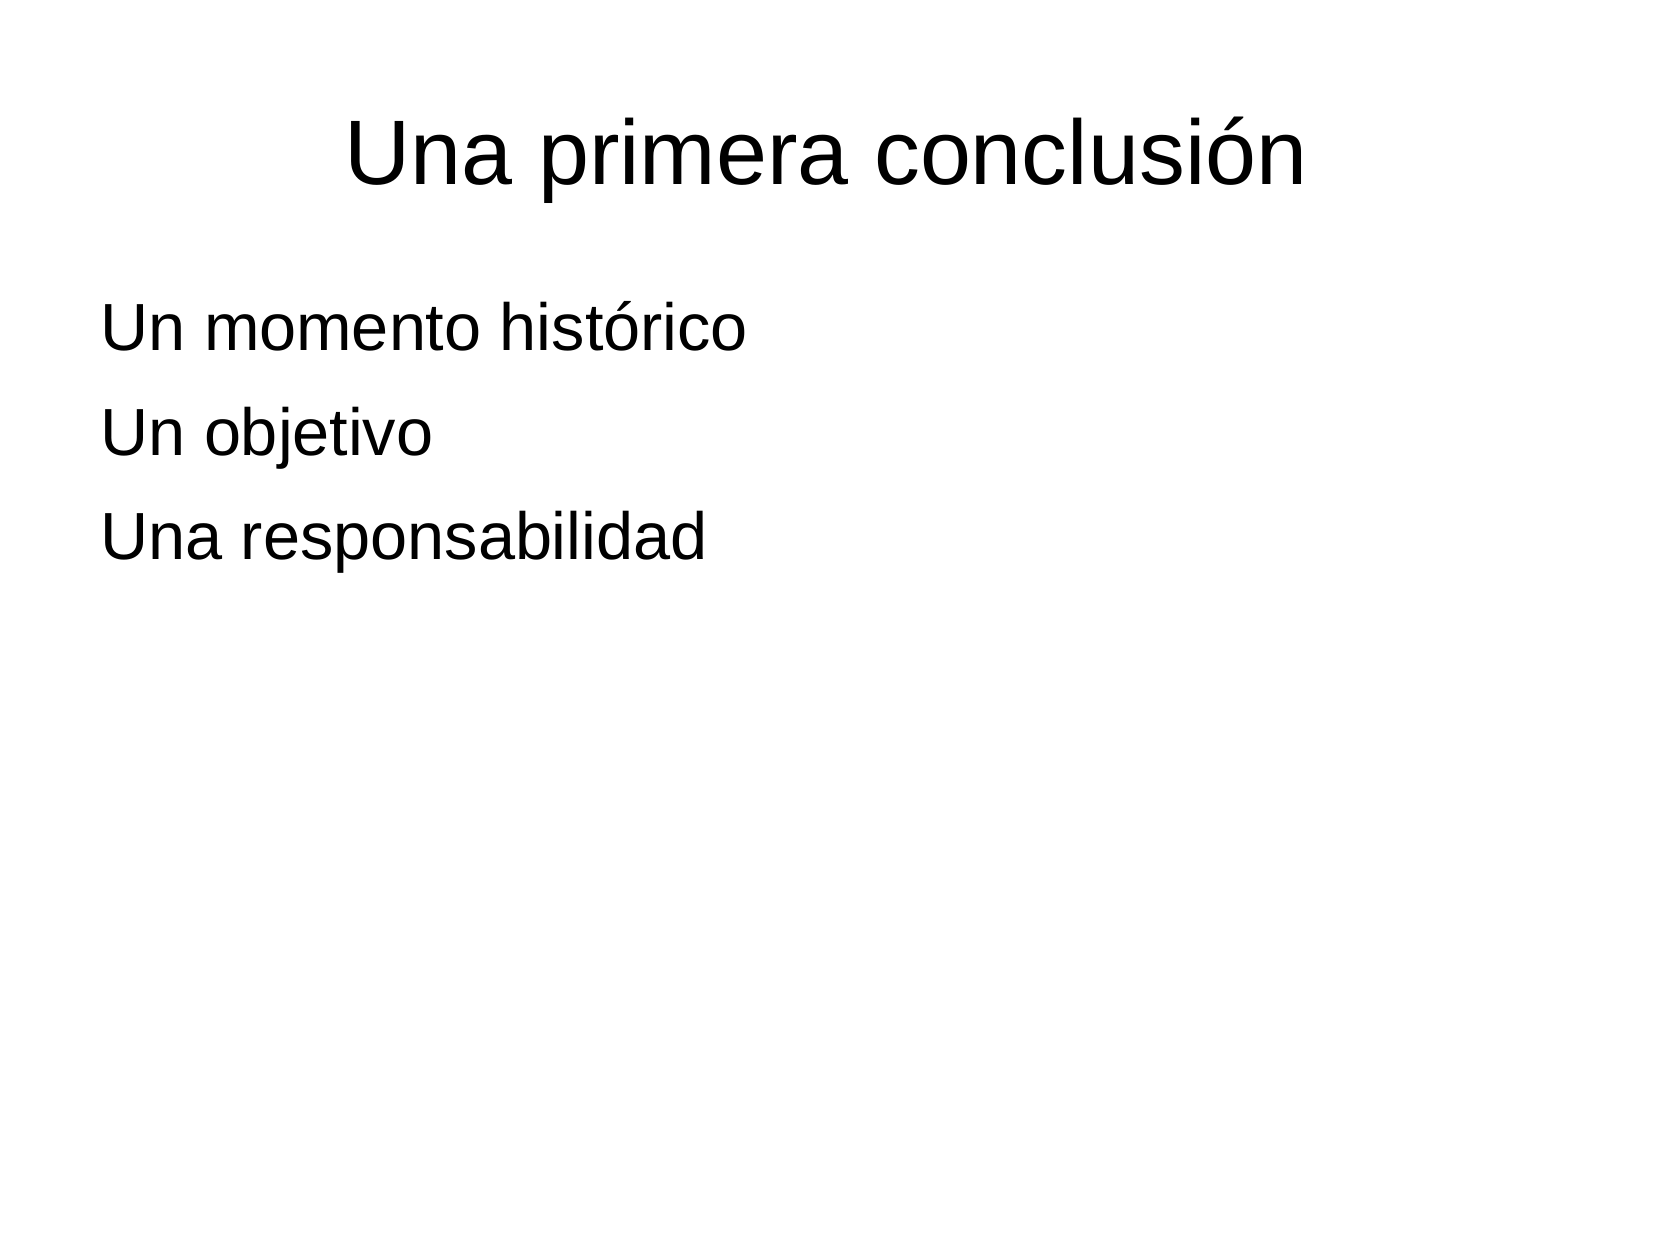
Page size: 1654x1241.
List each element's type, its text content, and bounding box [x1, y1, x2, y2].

list Un momento histórico Un objetivo Una responsabilidad [82, 290, 1571, 1109]
title Una primera conclusión [82, 49, 1571, 257]
